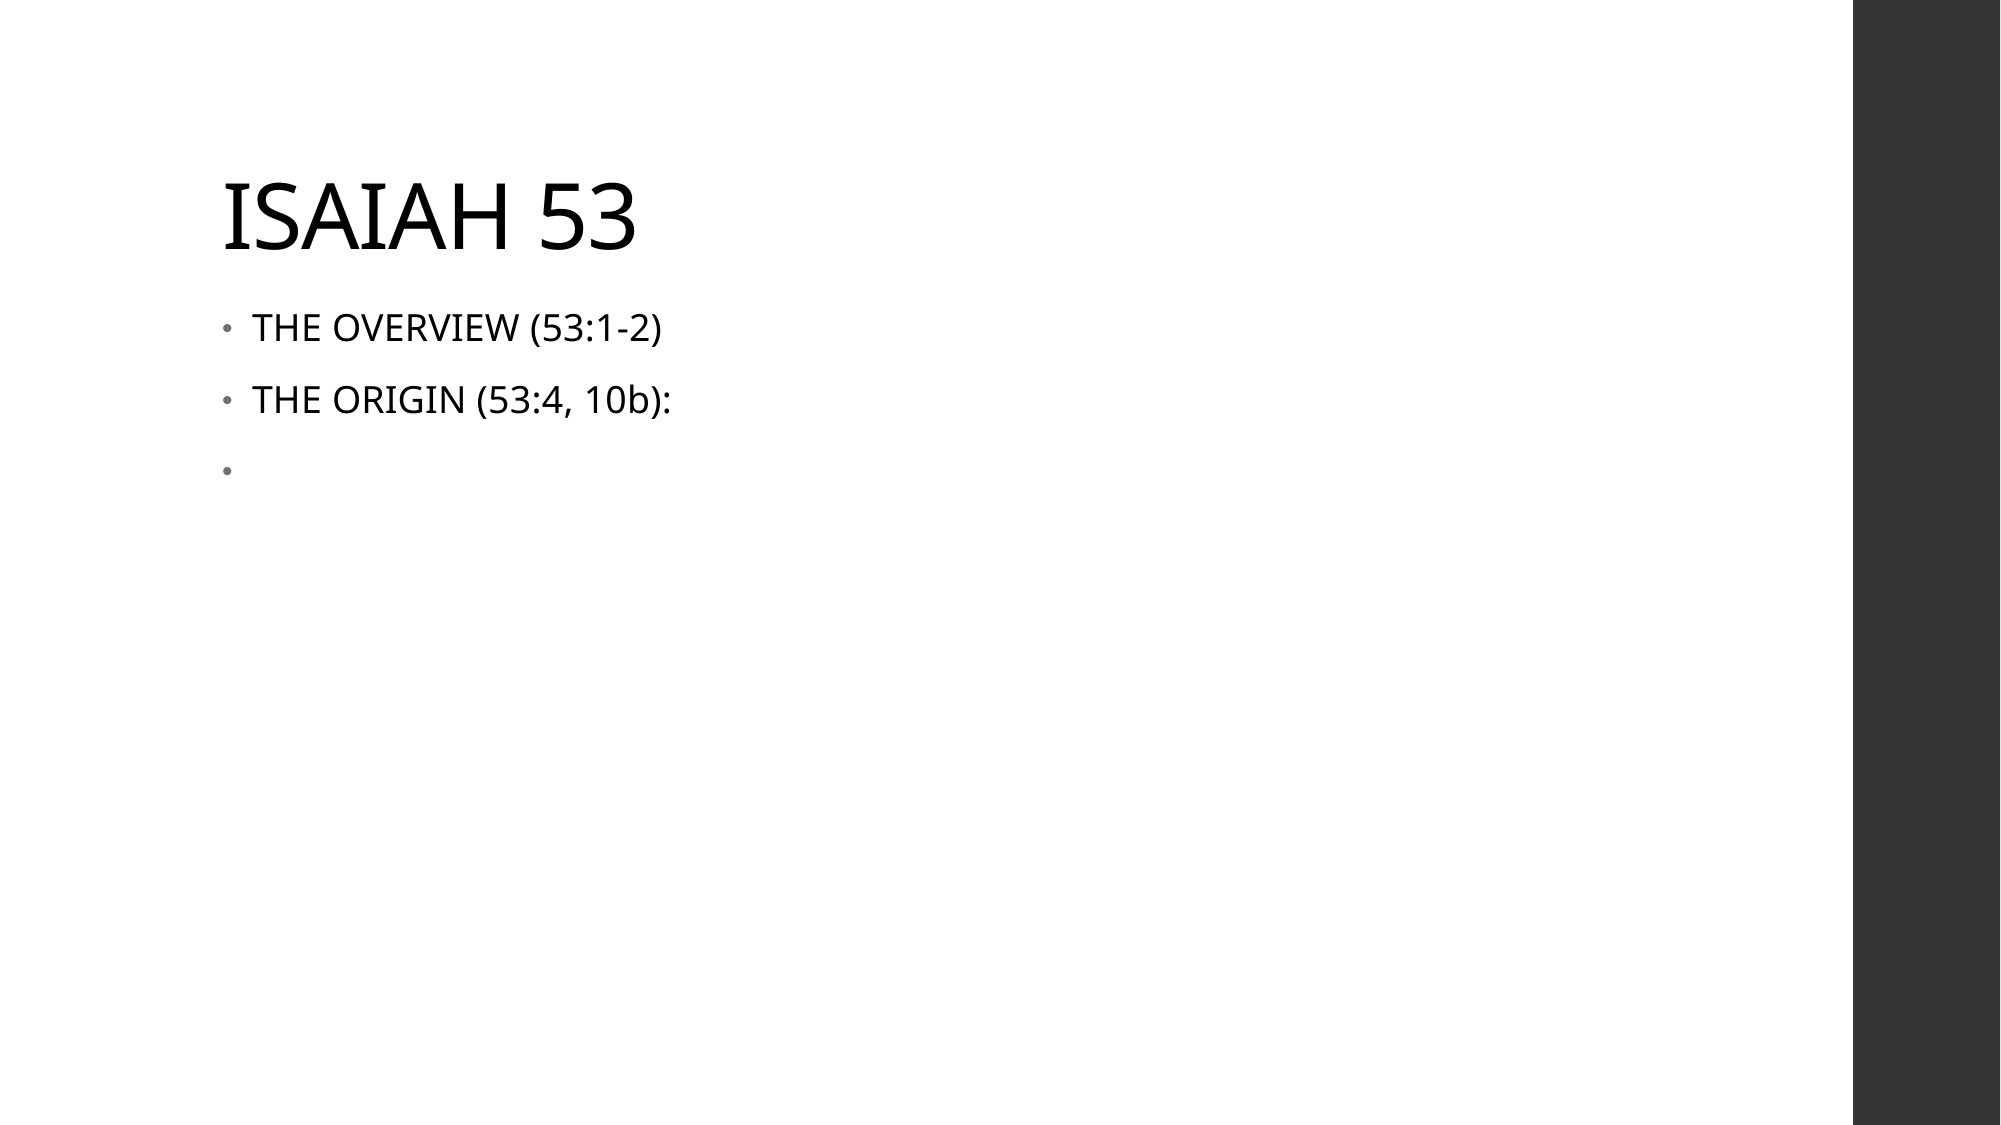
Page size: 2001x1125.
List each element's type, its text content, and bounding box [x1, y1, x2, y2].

title ISAIAH 53 [206, 60, 1797, 278]
list THE OVERVIEW (53:1-2) THE ORIGIN (53:4, 10b): [206, 299, 1617, 1014]
